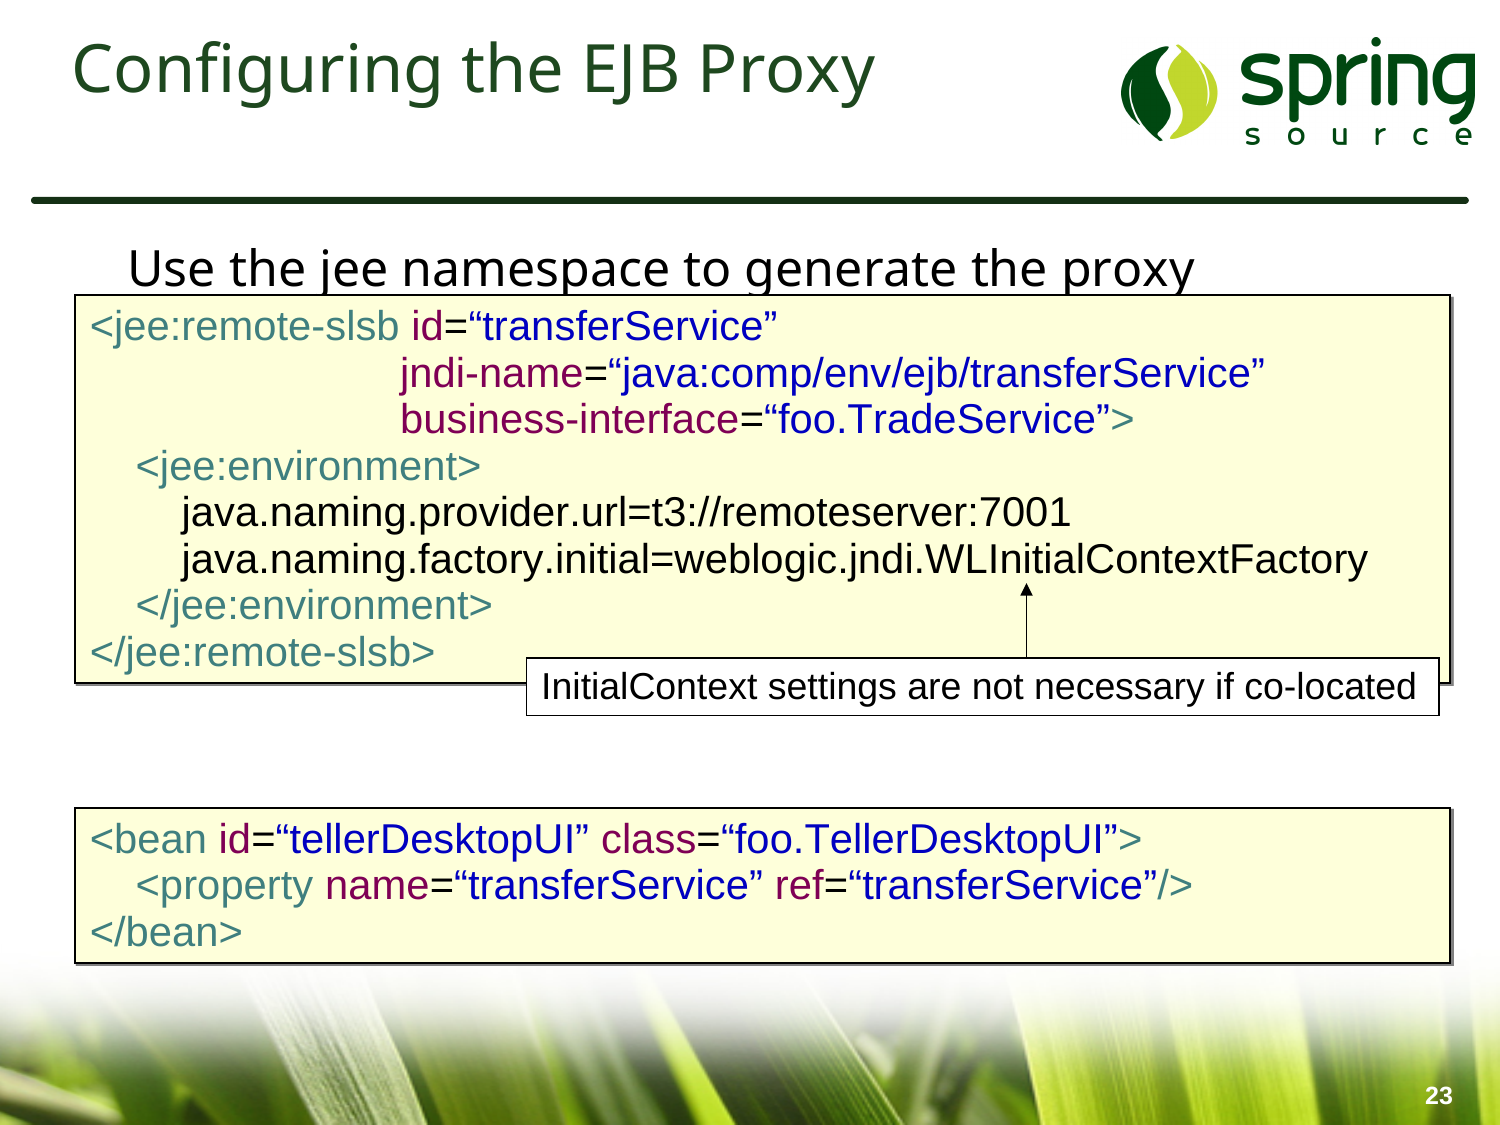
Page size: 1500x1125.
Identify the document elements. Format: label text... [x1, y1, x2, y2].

text_box <bean id=“tellerDesktopUI” class=“foo.TellerDesktopUI”> <property name=“transferService” ref=“transferService”/> </bean> [74, 807, 1450, 963]
title Configuring the EJB Proxy [56, 13, 1089, 176]
text_box InitialContext settings are not necessary if co-located [526, 658, 1440, 716]
list Use the jee namespace to generate the proxy Inject it into the client [112, 224, 1388, 295]
picture [1121, 37, 1475, 145]
text_box <jee:remote-slsb id=“transferService” jndi-name=“java:comp/env/ejb/transferService” business-interface=“foo.TradeService”> <jee:environment> java.naming.provider.url=t3://remoteserver:7001 java.naming.factory.initial=weblogic.jndi.WLInitialContextFactory </jee:environment> </jee:remote-slsb> [74, 295, 1450, 683]
picture [0, 944, 1500, 1125]
list Use the jee namespace to generate the proxy Inject it into the client [112, 683, 1388, 807]
